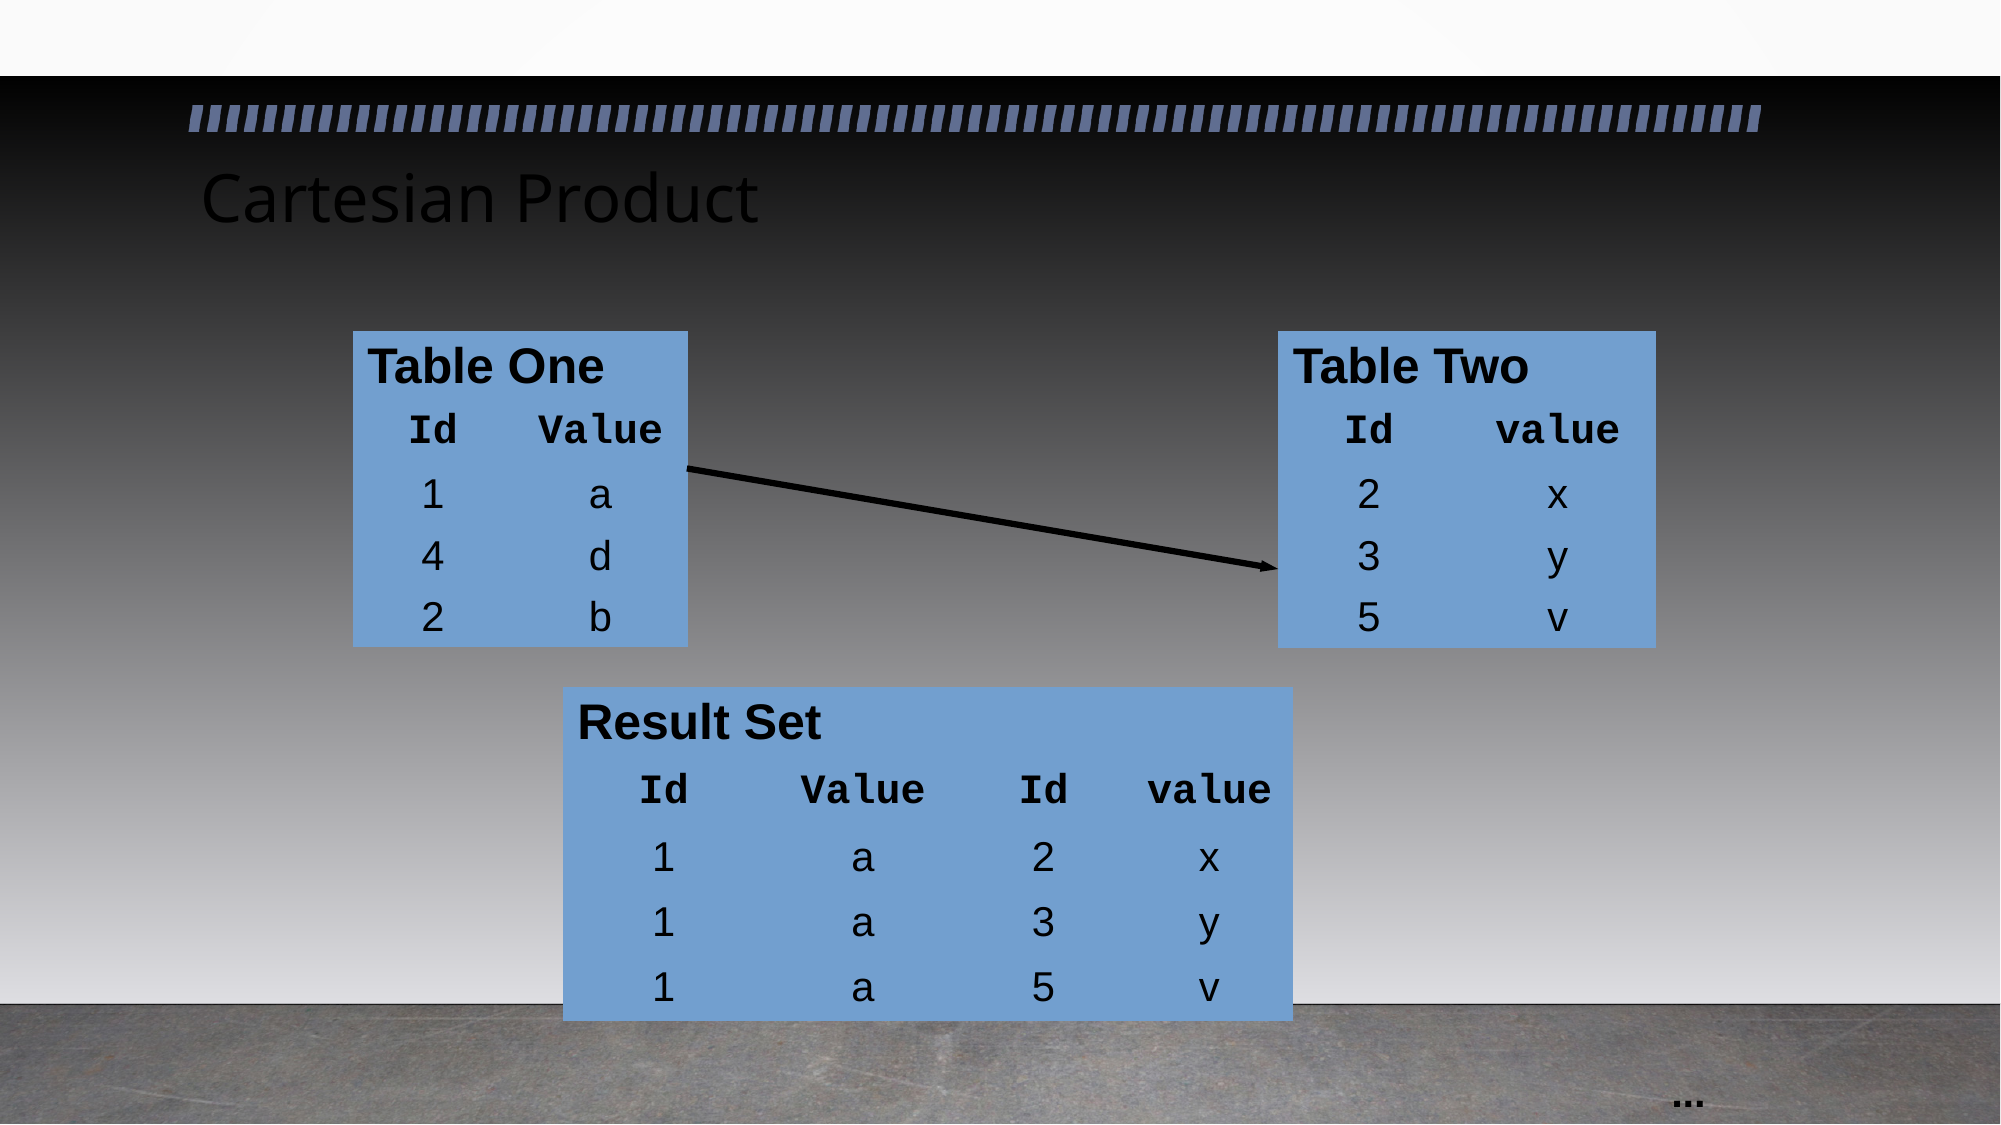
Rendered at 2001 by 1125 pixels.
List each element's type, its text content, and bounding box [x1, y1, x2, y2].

table_cell 1 [563, 892, 765, 956]
table_cell a [765, 827, 962, 892]
table_cell y [1460, 525, 1656, 586]
table_cell 3 [962, 892, 1126, 956]
table_cell 2 [353, 586, 513, 647]
table_cell 1 [563, 956, 765, 1021]
table_cell a [765, 892, 962, 956]
table_cell d [513, 525, 688, 586]
table_cell 5 [1278, 586, 1460, 648]
table_cell 4 [353, 525, 513, 586]
table_cell y [1126, 892, 1293, 956]
table_cell Id [563, 762, 765, 827]
title Cartesian Product [185, 157, 1762, 331]
table_cell b [513, 586, 688, 647]
table_cell Value [765, 762, 962, 827]
table_cell 1 [353, 464, 513, 525]
table_cell Value [513, 402, 688, 464]
table_cell 5 [962, 956, 1126, 1021]
table_cell a [765, 956, 962, 1021]
table_cell x [1460, 464, 1656, 525]
table_cell Id [962, 762, 1126, 827]
table_cell Id [1278, 402, 1460, 464]
table_cell 2 [1278, 464, 1460, 525]
table_cell value [1460, 402, 1656, 464]
table_header Table Two [1278, 331, 1656, 402]
table_cell x [1126, 827, 1293, 892]
table_cell v [1460, 586, 1656, 648]
table_cell a [513, 464, 688, 525]
table_header Table One [353, 331, 688, 402]
table_cell 3 [1278, 525, 1460, 586]
table_cell v [1126, 956, 1293, 1021]
table_cell Id [353, 402, 513, 464]
table_cell value [1126, 762, 1293, 827]
text_box ... [1656, 1058, 1722, 1124]
table_header Result Set [563, 687, 1293, 762]
table_cell 1 [563, 827, 765, 892]
table_cell 2 [962, 827, 1126, 892]
